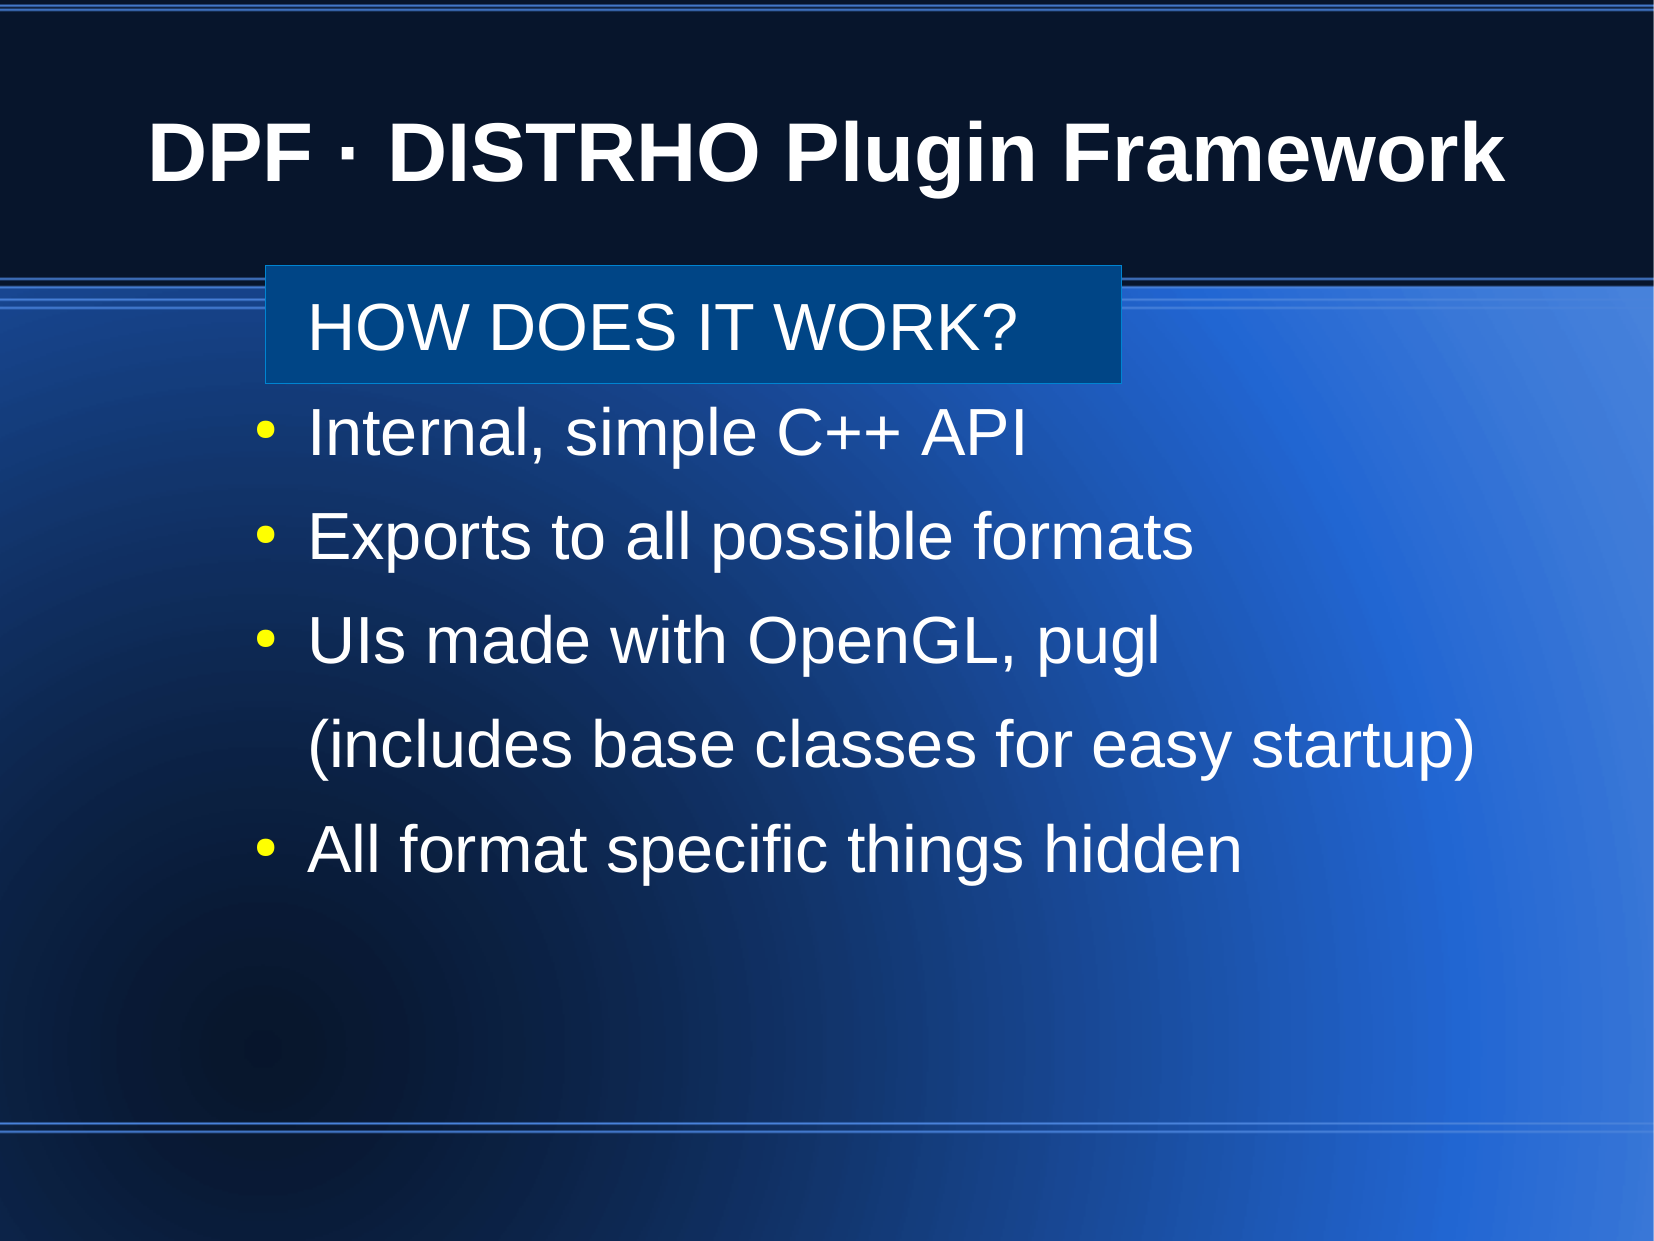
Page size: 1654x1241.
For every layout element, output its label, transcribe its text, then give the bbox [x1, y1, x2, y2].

picture [0, 0, 1654, 1241]
text_box [265, 265, 1122, 290]
list HOW DOES IT WORK? Internal, simple C++ API Exports to all possible formats UIs made with OpenGL, pugl (includes base classes for easy startup) All format specific things hidden [236, 290, 1571, 1010]
title DPF · DISTRHO Plugin Framework [82, 49, 1571, 257]
